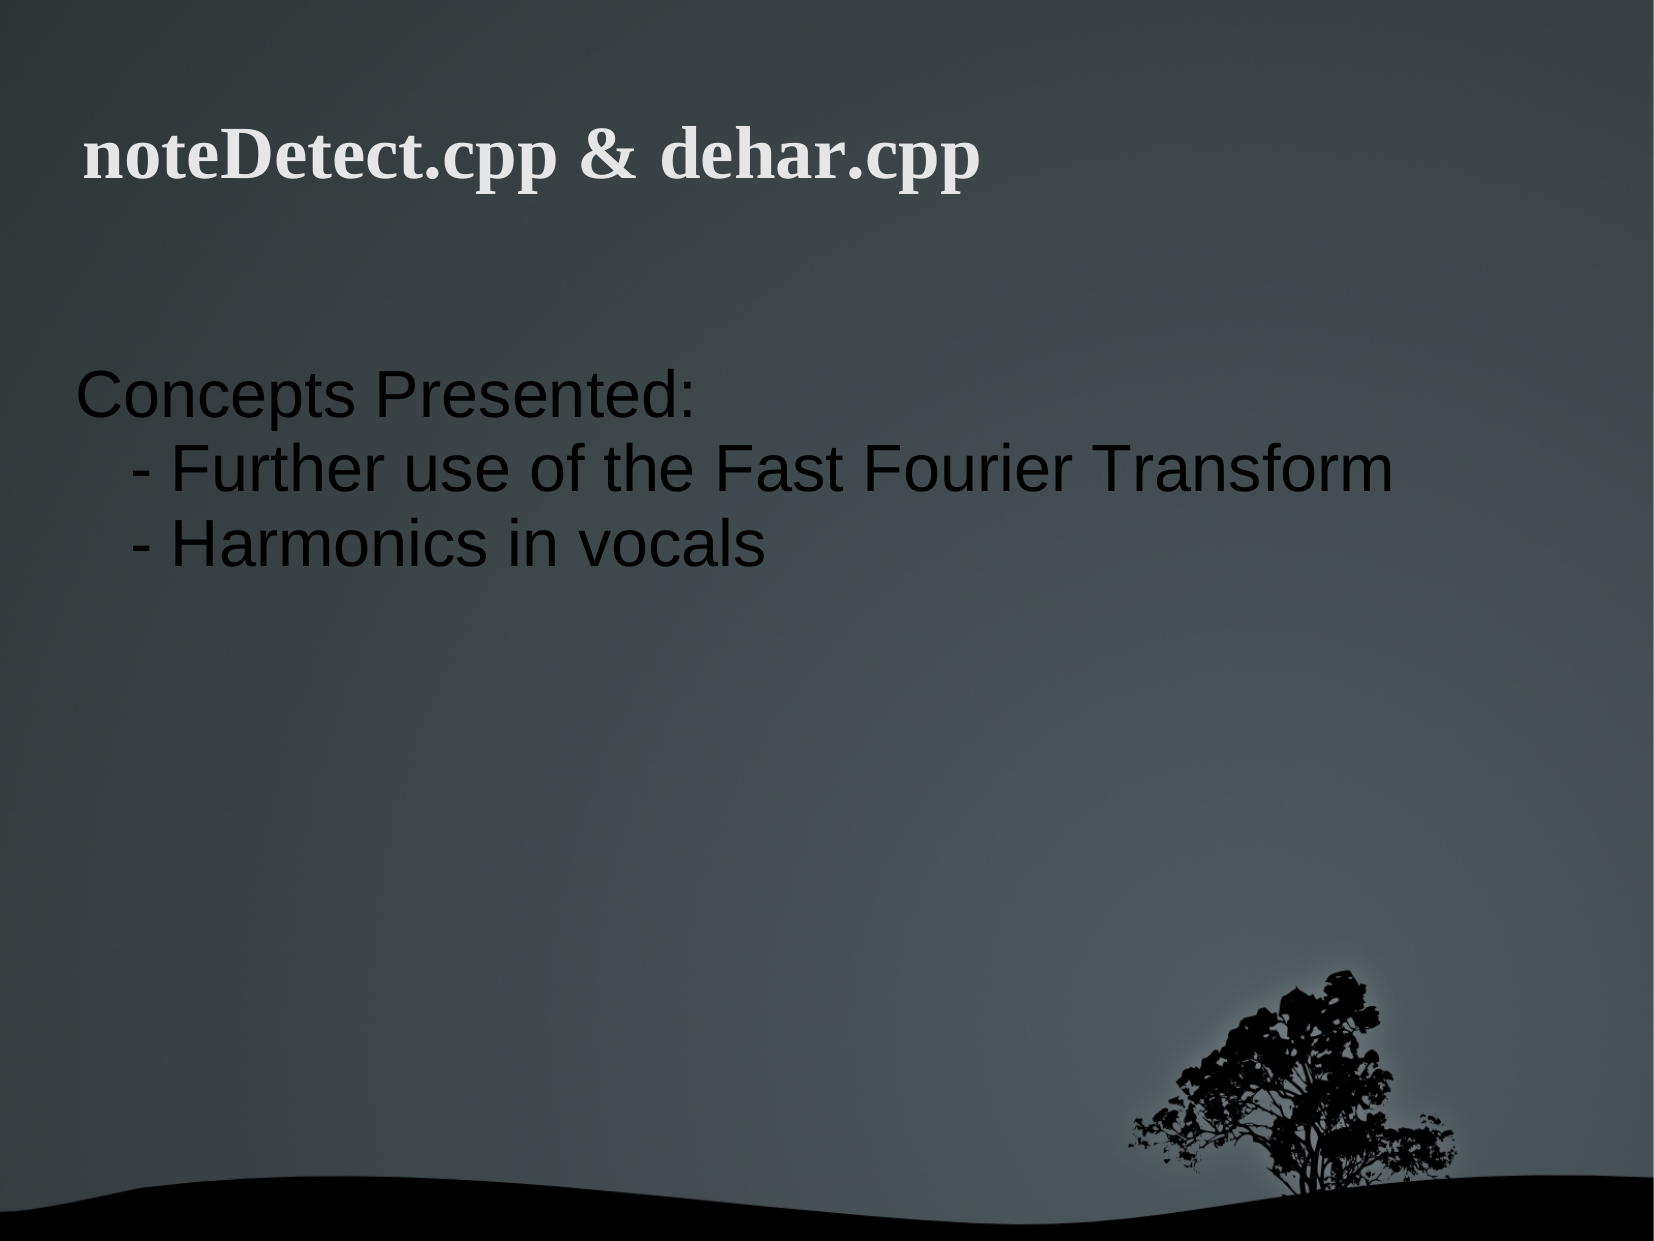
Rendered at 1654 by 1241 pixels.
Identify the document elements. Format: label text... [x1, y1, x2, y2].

title noteDetect.cpp & dehar.cpp [82, 56, 1571, 250]
picture [0, 0, 1654, 1241]
subtitle Concepts Presented: - Further use of the Fast Fourier Transform - Harmonics in vocals [75, 225, 1564, 713]
